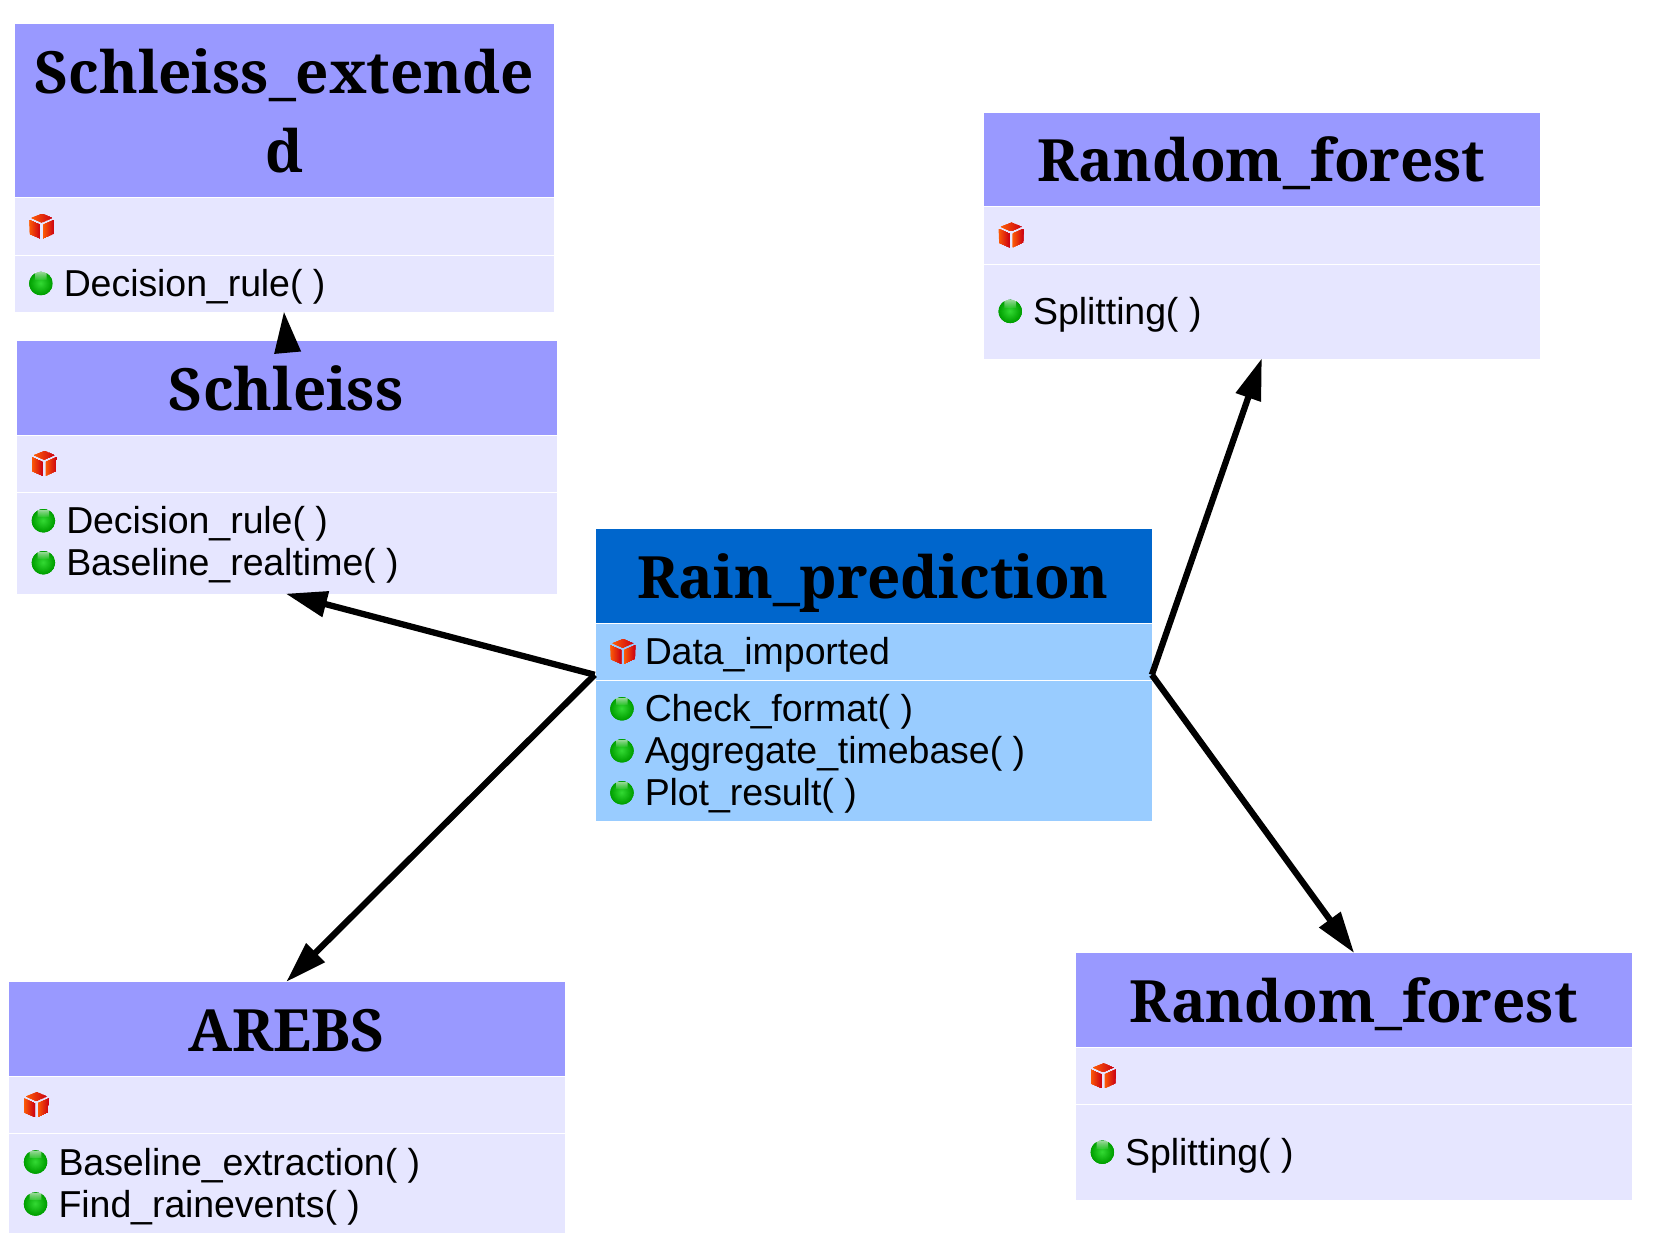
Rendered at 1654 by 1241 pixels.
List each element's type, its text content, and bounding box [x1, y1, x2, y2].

table_cell Baseline_extraction( ) Find_rainevents( ) [9, 1134, 565, 1233]
table_header Rain_prediction [596, 529, 1152, 623]
table_cell Data_imported [596, 624, 1152, 680]
table_cell Decision_rule( ) Baseline_realtime( ) [17, 493, 557, 594]
table_cell [15, 198, 554, 255]
table_header Random_forest [984, 113, 1540, 206]
table_cell [17, 436, 557, 492]
table_header AREBS [9, 982, 565, 1076]
table_cell [1076, 1048, 1632, 1104]
table_header Schleiss [17, 341, 557, 435]
table_cell [9, 1077, 565, 1133]
table_header Random_forest [1076, 953, 1632, 1047]
table_cell Splitting( ) [984, 265, 1540, 359]
table_header Schleiss_extended [15, 24, 554, 197]
table_cell Decision_rule( ) [15, 256, 554, 312]
table_cell Splitting( ) [1076, 1105, 1632, 1200]
table_cell [984, 207, 1540, 264]
table_cell Check_format( ) Aggregate_timebase( ) Plot_result( ) [596, 681, 1152, 821]
